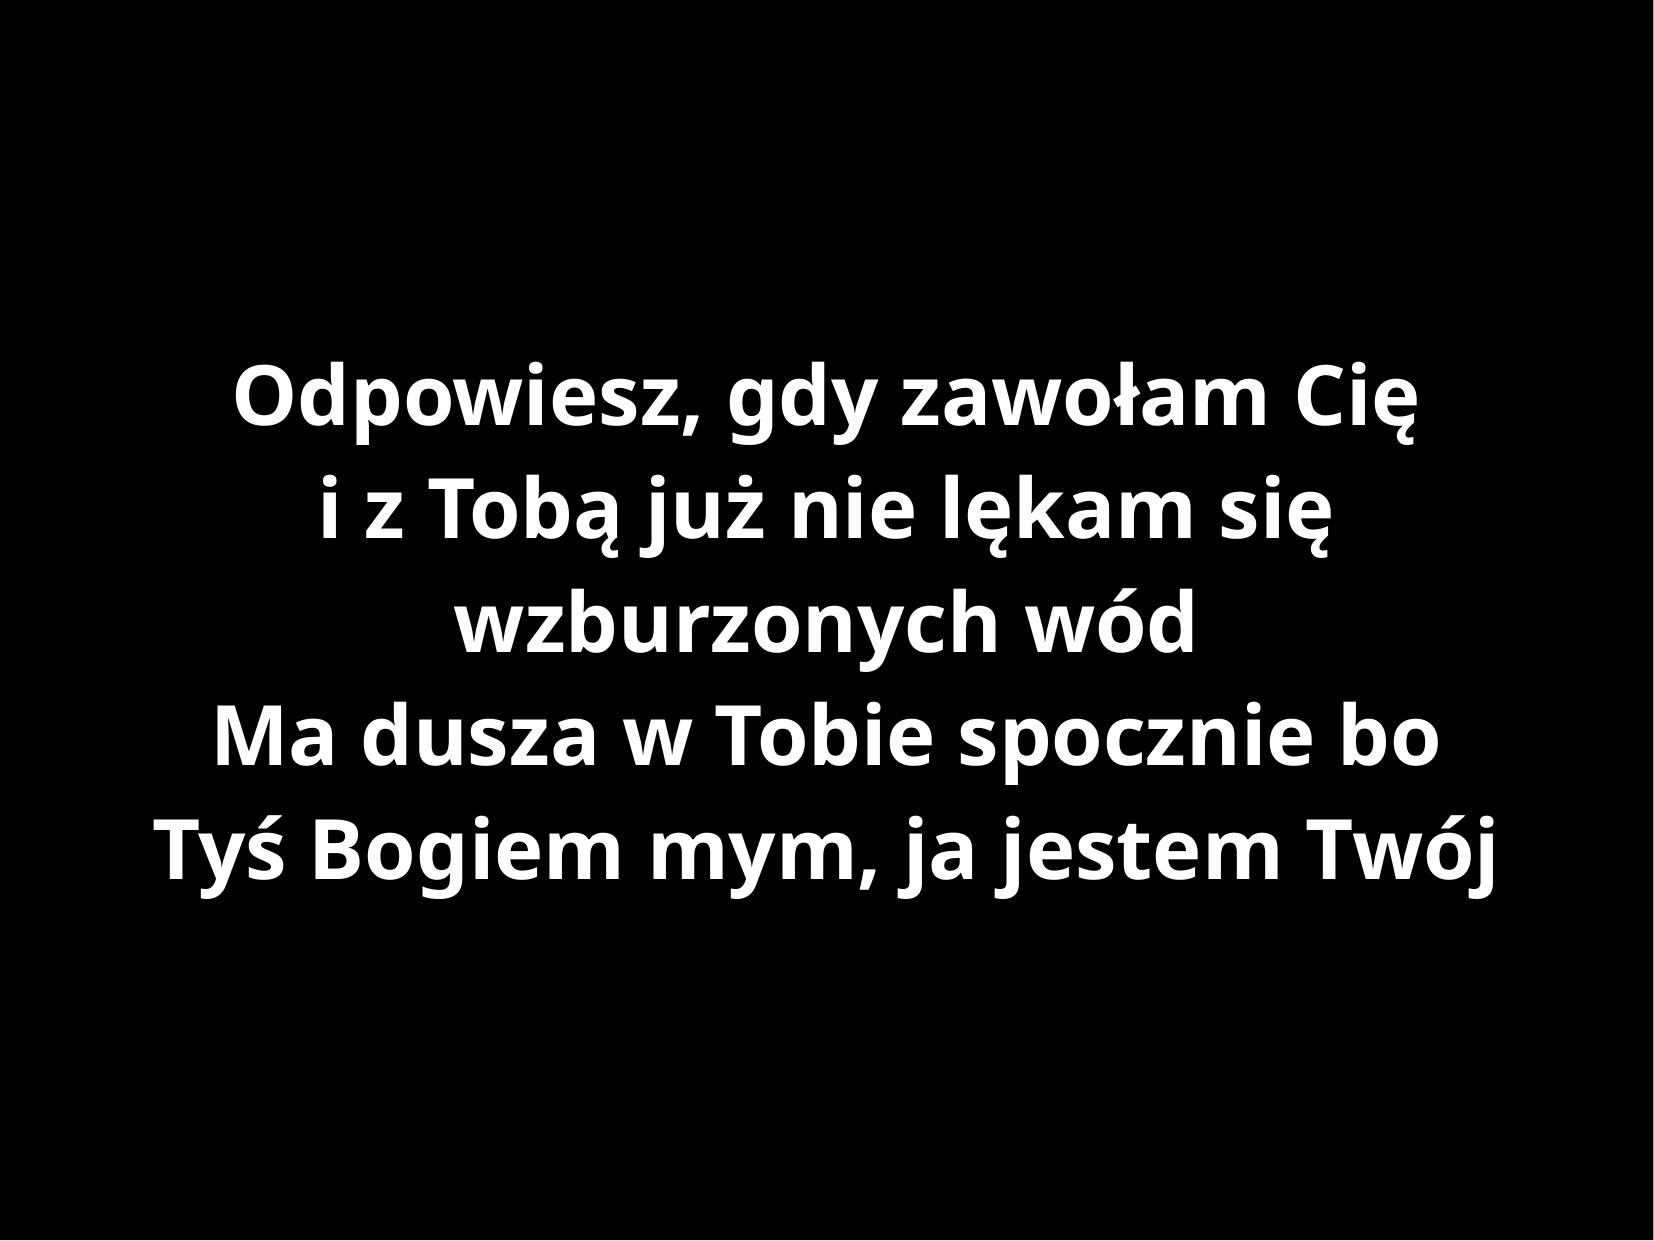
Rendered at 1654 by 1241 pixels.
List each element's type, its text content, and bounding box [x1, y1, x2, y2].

title Odpowiesz, gdy zawołam Cię i z Tobą już nie lękam się wzburzonych wód Ma dusza w Tobie spocznie bo Tyś Bogiem mym, ja jestem Twój [0, 0, 1654, 1241]
